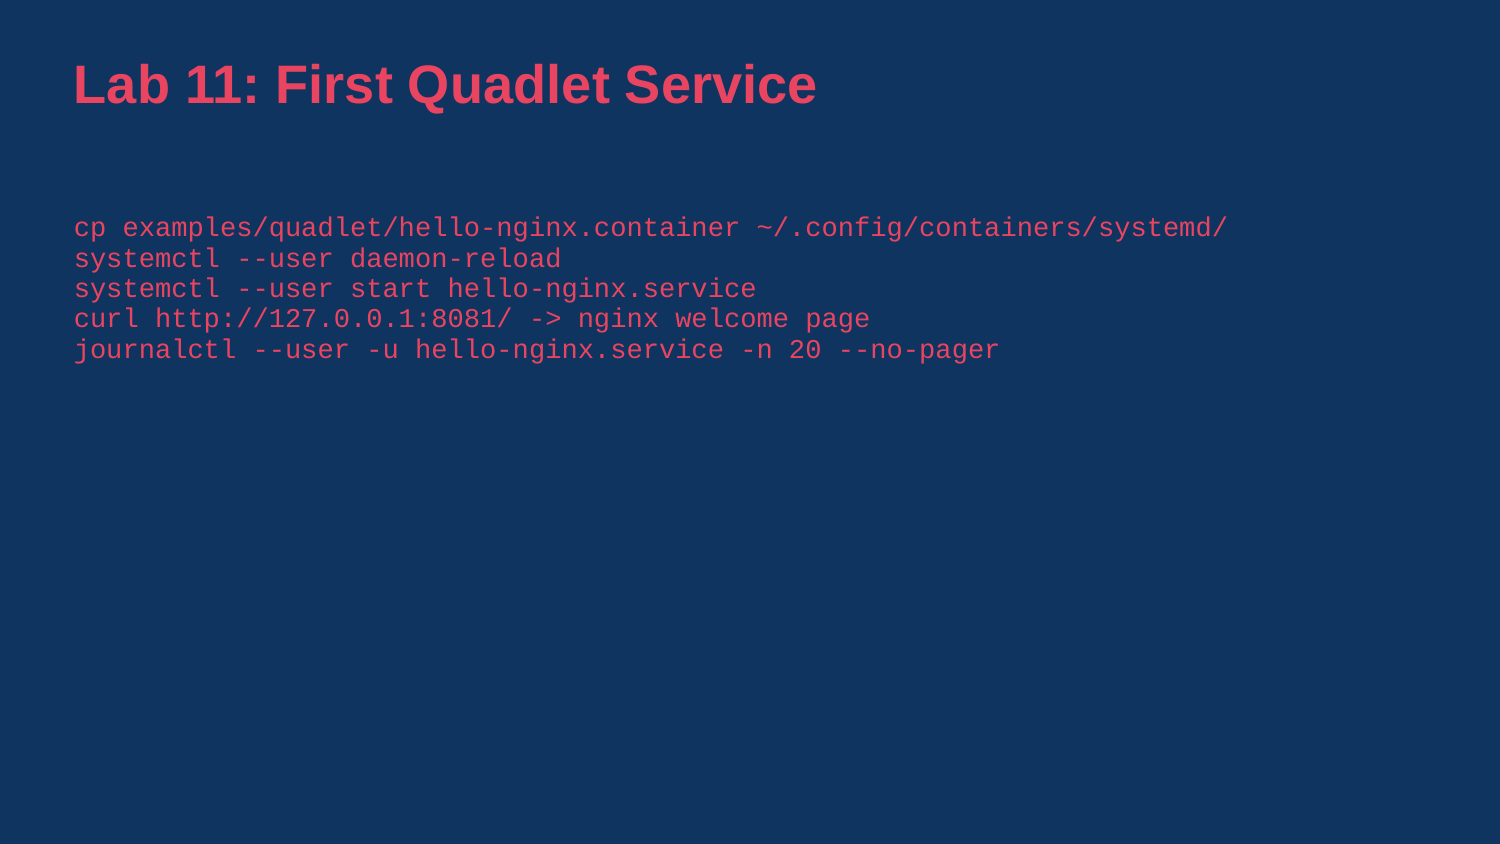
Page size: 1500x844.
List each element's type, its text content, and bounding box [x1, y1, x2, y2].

title Lab 11: First Quadlet Service [59, 47, 1441, 166]
text_box cp examples/quadlet/hello-nginx.container ~/.config/containers/systemd/ systemctl --user daemon-reload systemctl --user start hello-nginx.service curl http://127.0.0.1:8081/ -> nginx welcome page journalctl --user -u hello-nginx.service -n 20 --no-pager [59, 206, 1441, 798]
